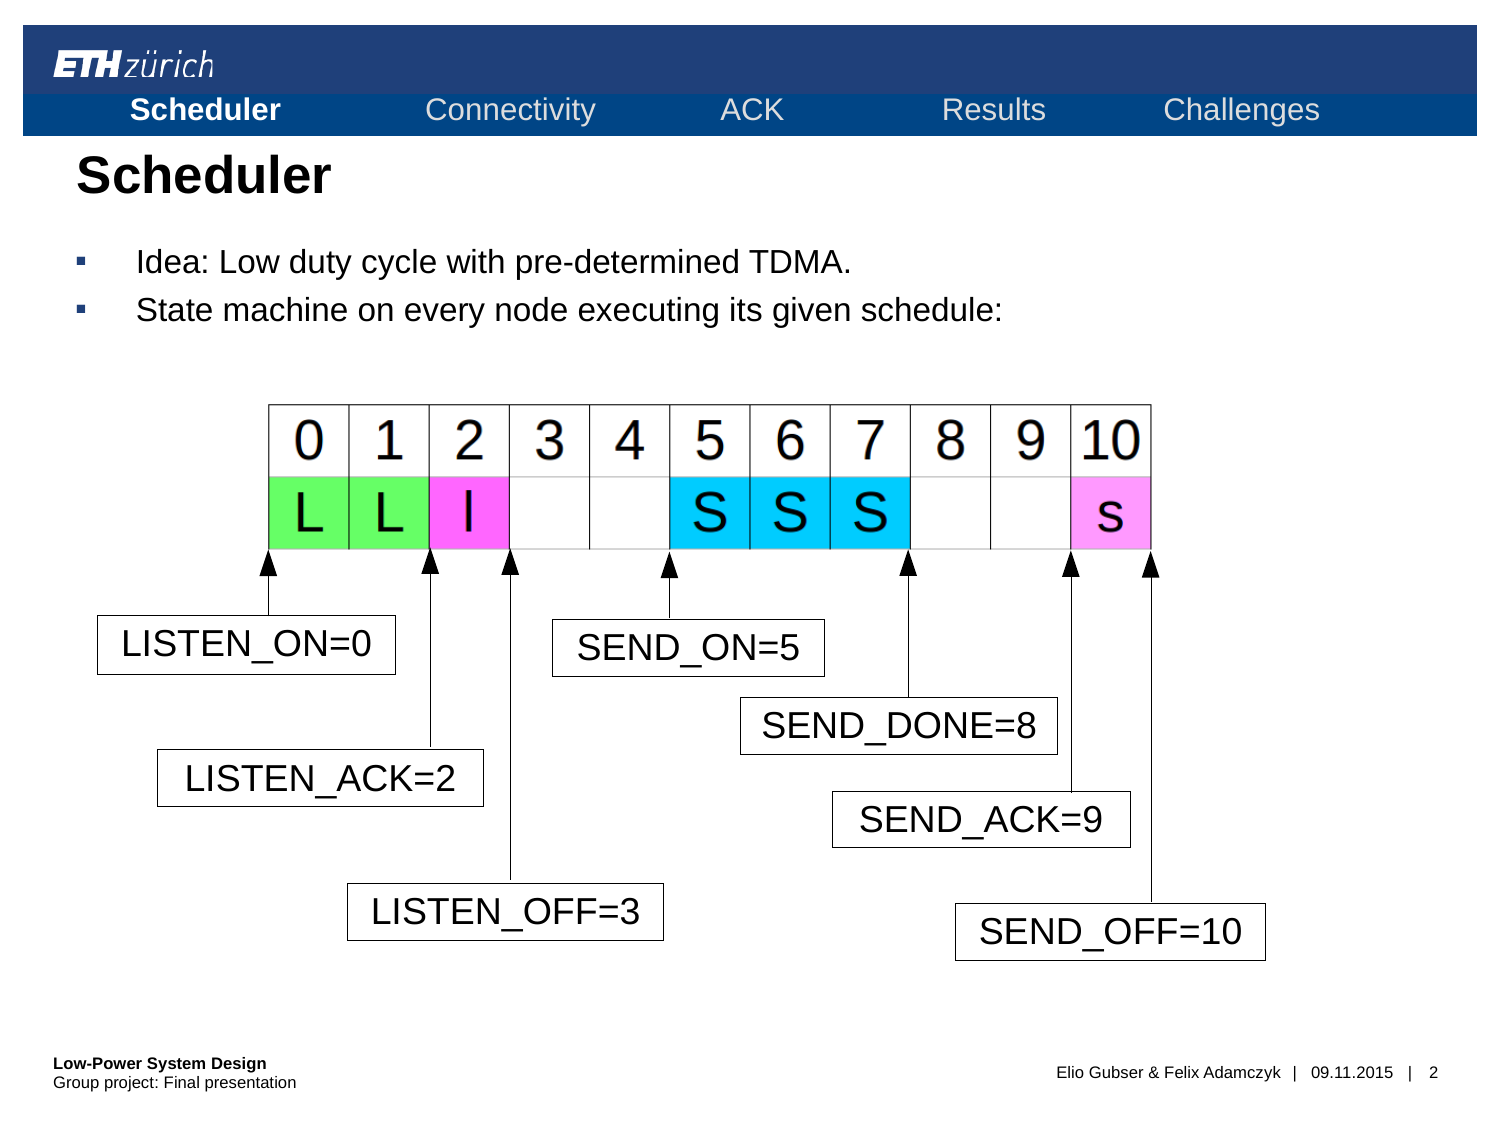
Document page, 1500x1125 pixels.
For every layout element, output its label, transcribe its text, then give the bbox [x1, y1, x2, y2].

text_box Scheduler Connectivity ACK Results Challenges [41, 84, 1447, 136]
list Idea: Low duty cycle with pre-determined TDMA. State machine on every node executing its given schedule: [53, 243, 1447, 975]
title Scheduler [53, 137, 1447, 243]
